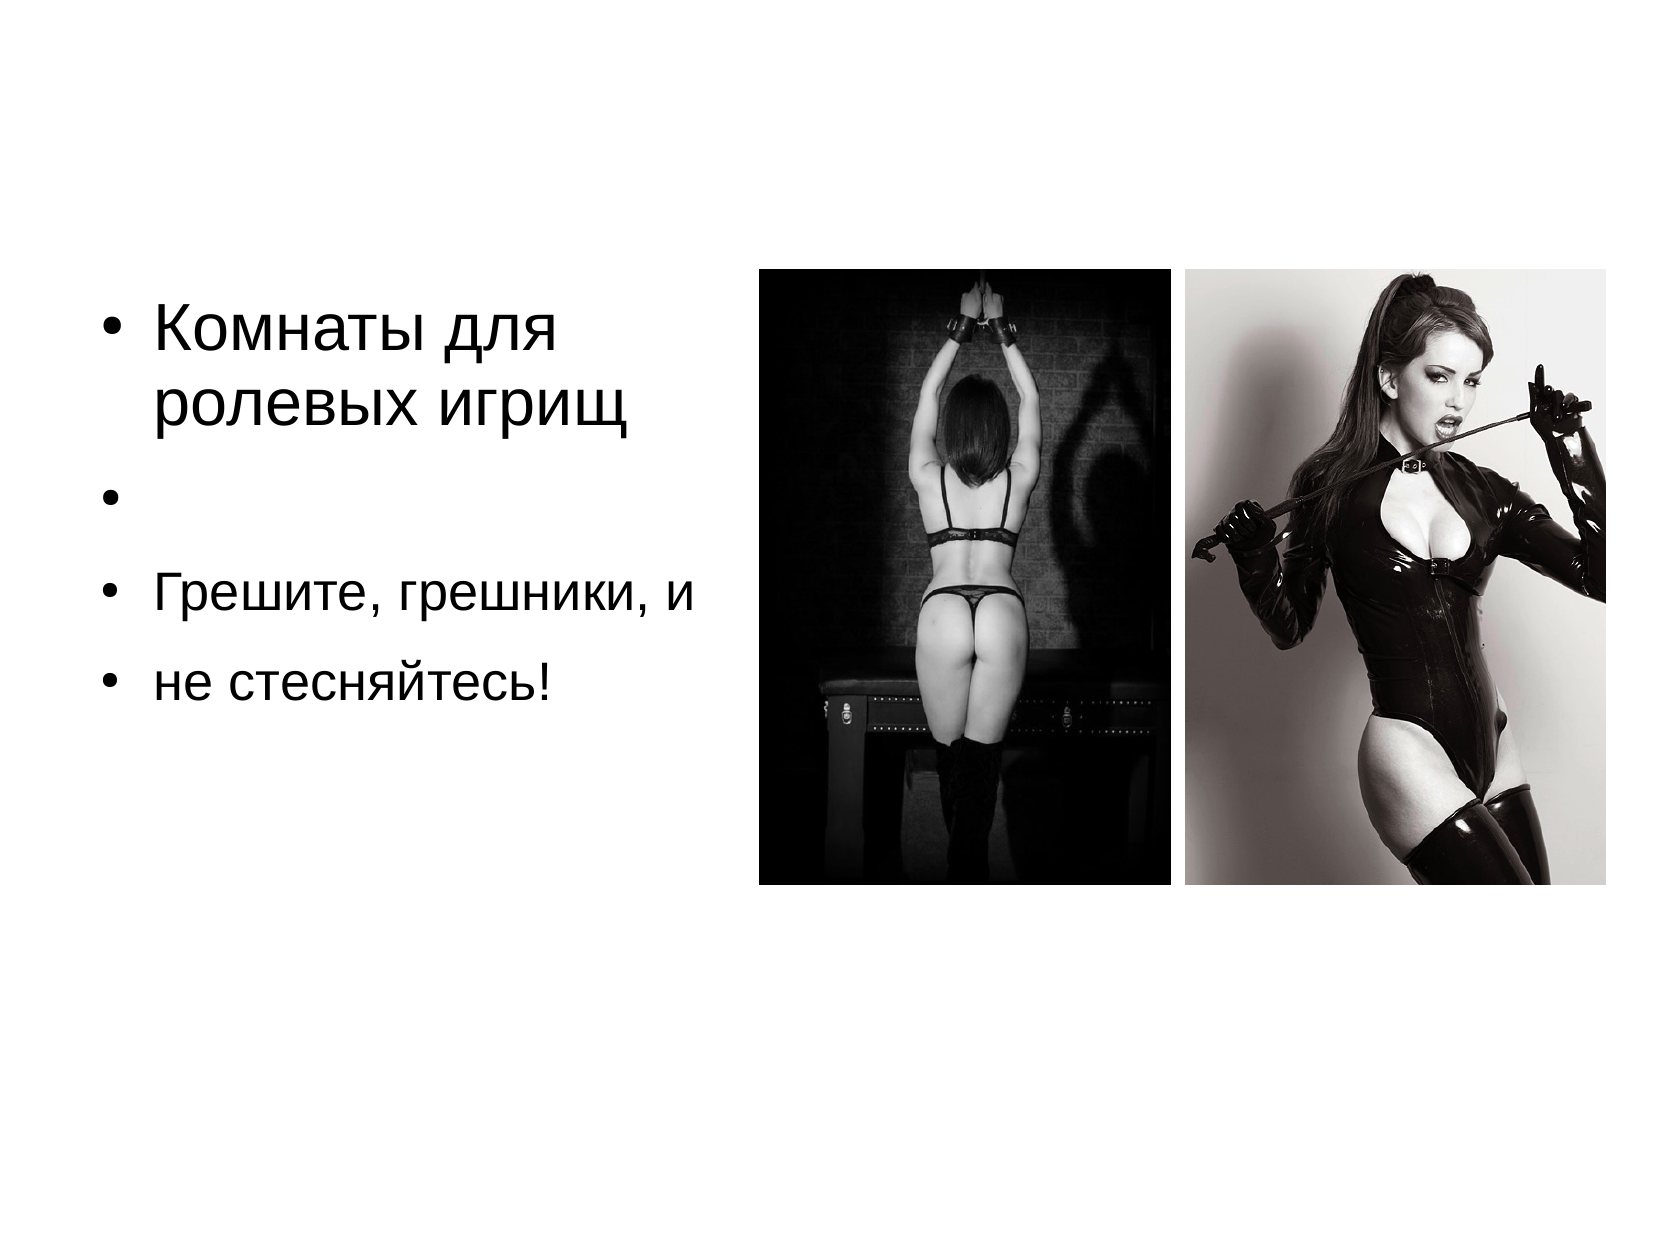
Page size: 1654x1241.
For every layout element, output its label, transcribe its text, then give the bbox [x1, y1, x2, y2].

picture [1185, 269, 1606, 886]
list Комнаты для ролевых игрищ [82, 290, 759, 467]
list Грешите, грешники, и не стесняйтесь! [82, 467, 759, 811]
picture [759, 269, 1171, 886]
